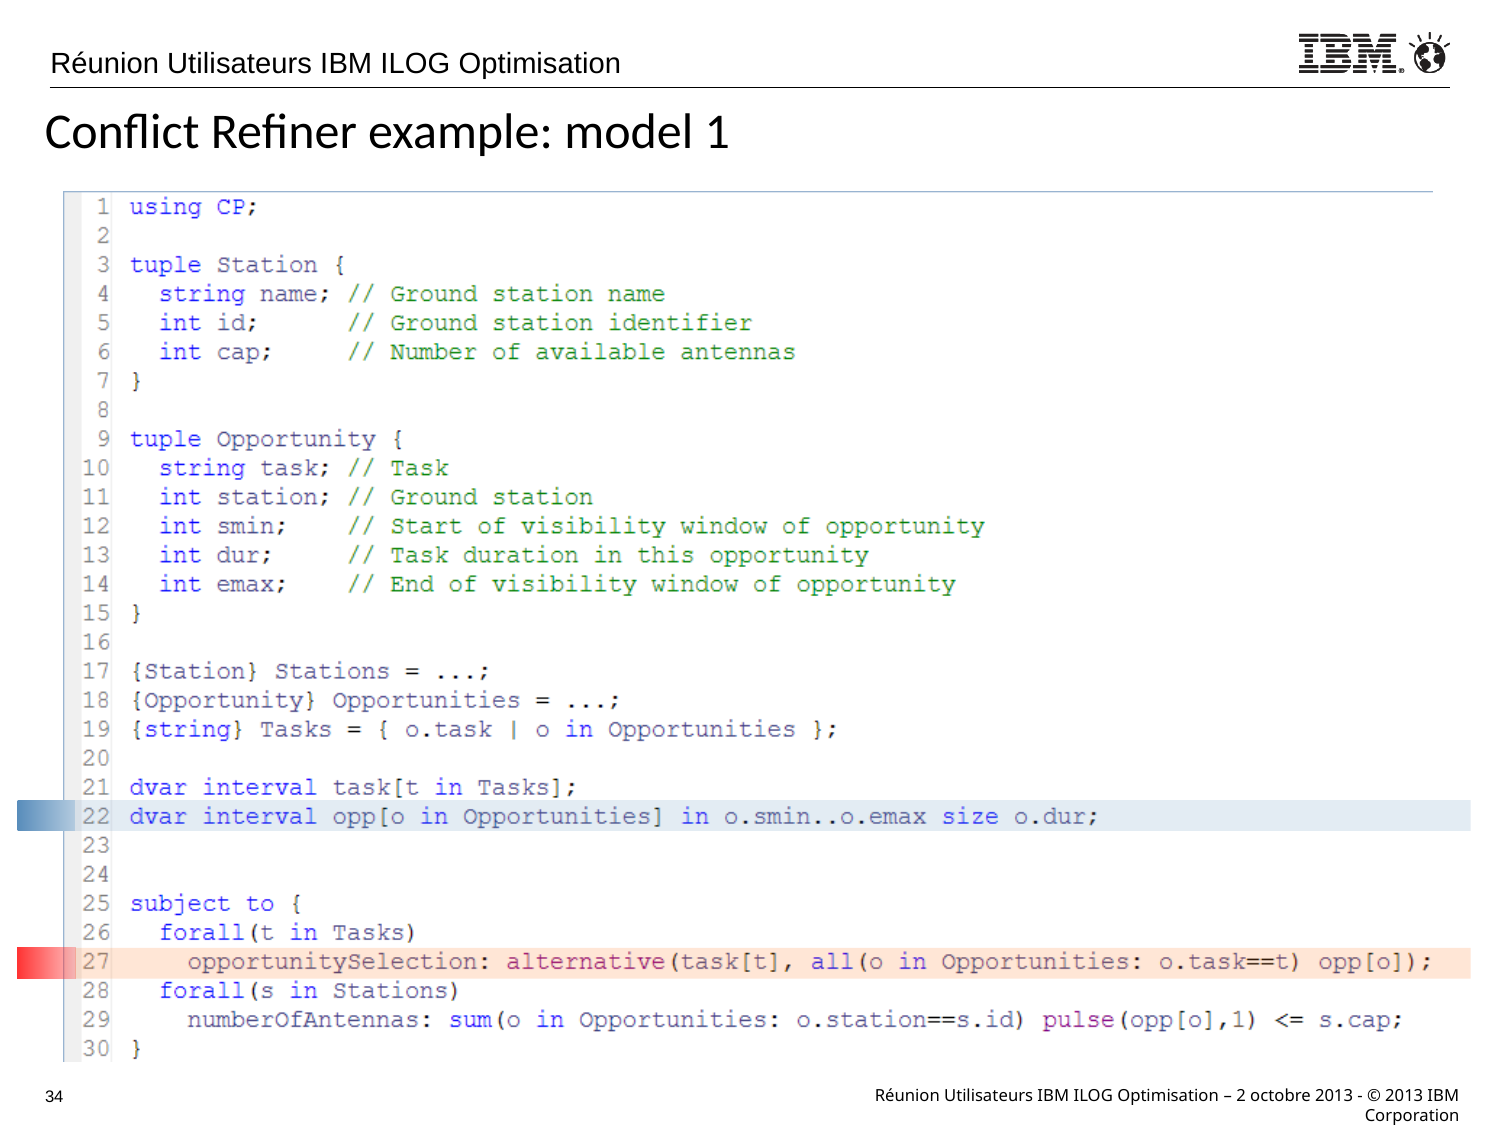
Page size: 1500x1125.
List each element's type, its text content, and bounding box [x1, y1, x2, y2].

title Conflict Refiner example: model 1 [29, 97, 1455, 218]
picture [1299, 32, 1450, 73]
picture [63, 979, 1433, 1062]
picture [63, 218, 1433, 800]
text_box [17, 947, 1471, 979]
picture [63, 831, 1433, 947]
text_box [17, 800, 1471, 831]
